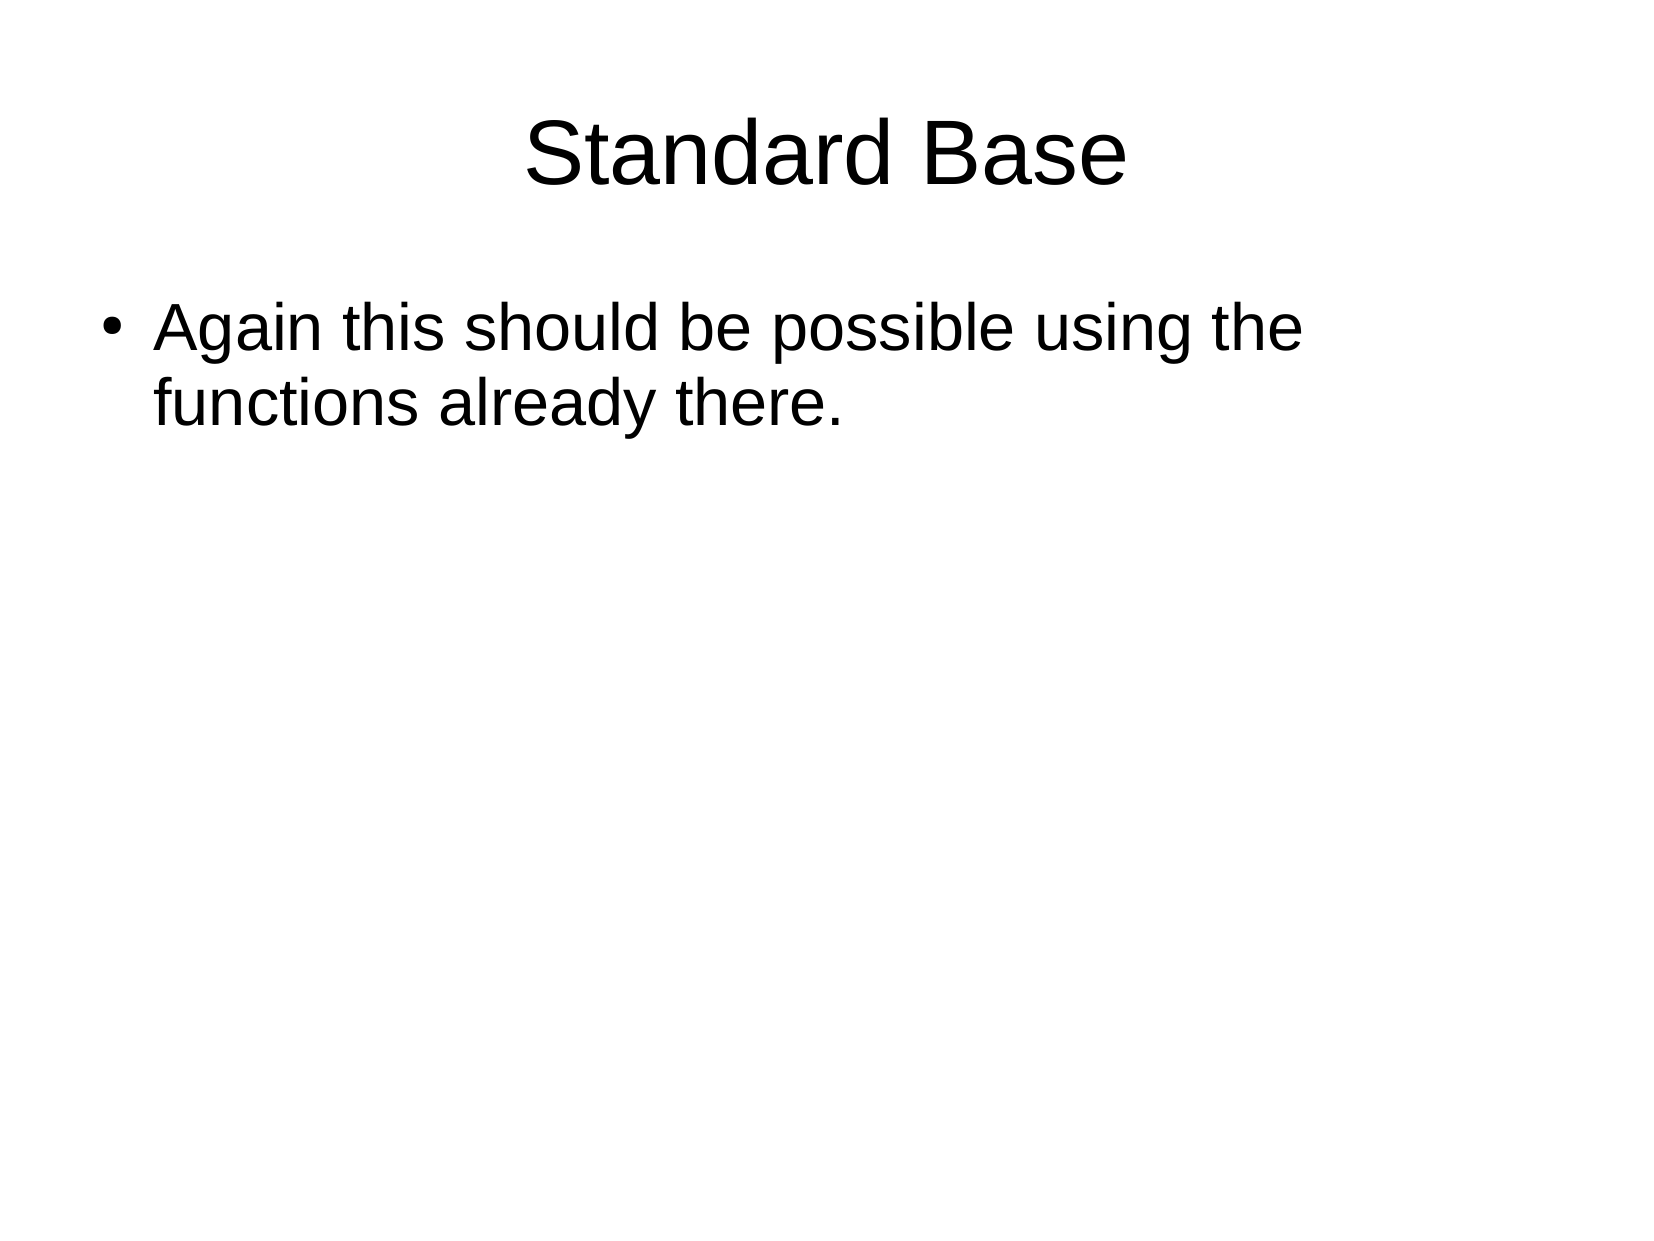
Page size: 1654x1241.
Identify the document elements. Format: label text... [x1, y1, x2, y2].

list Again this should be possible using the functions already there. [82, 290, 1571, 1109]
title Standard Base [82, 49, 1571, 257]
